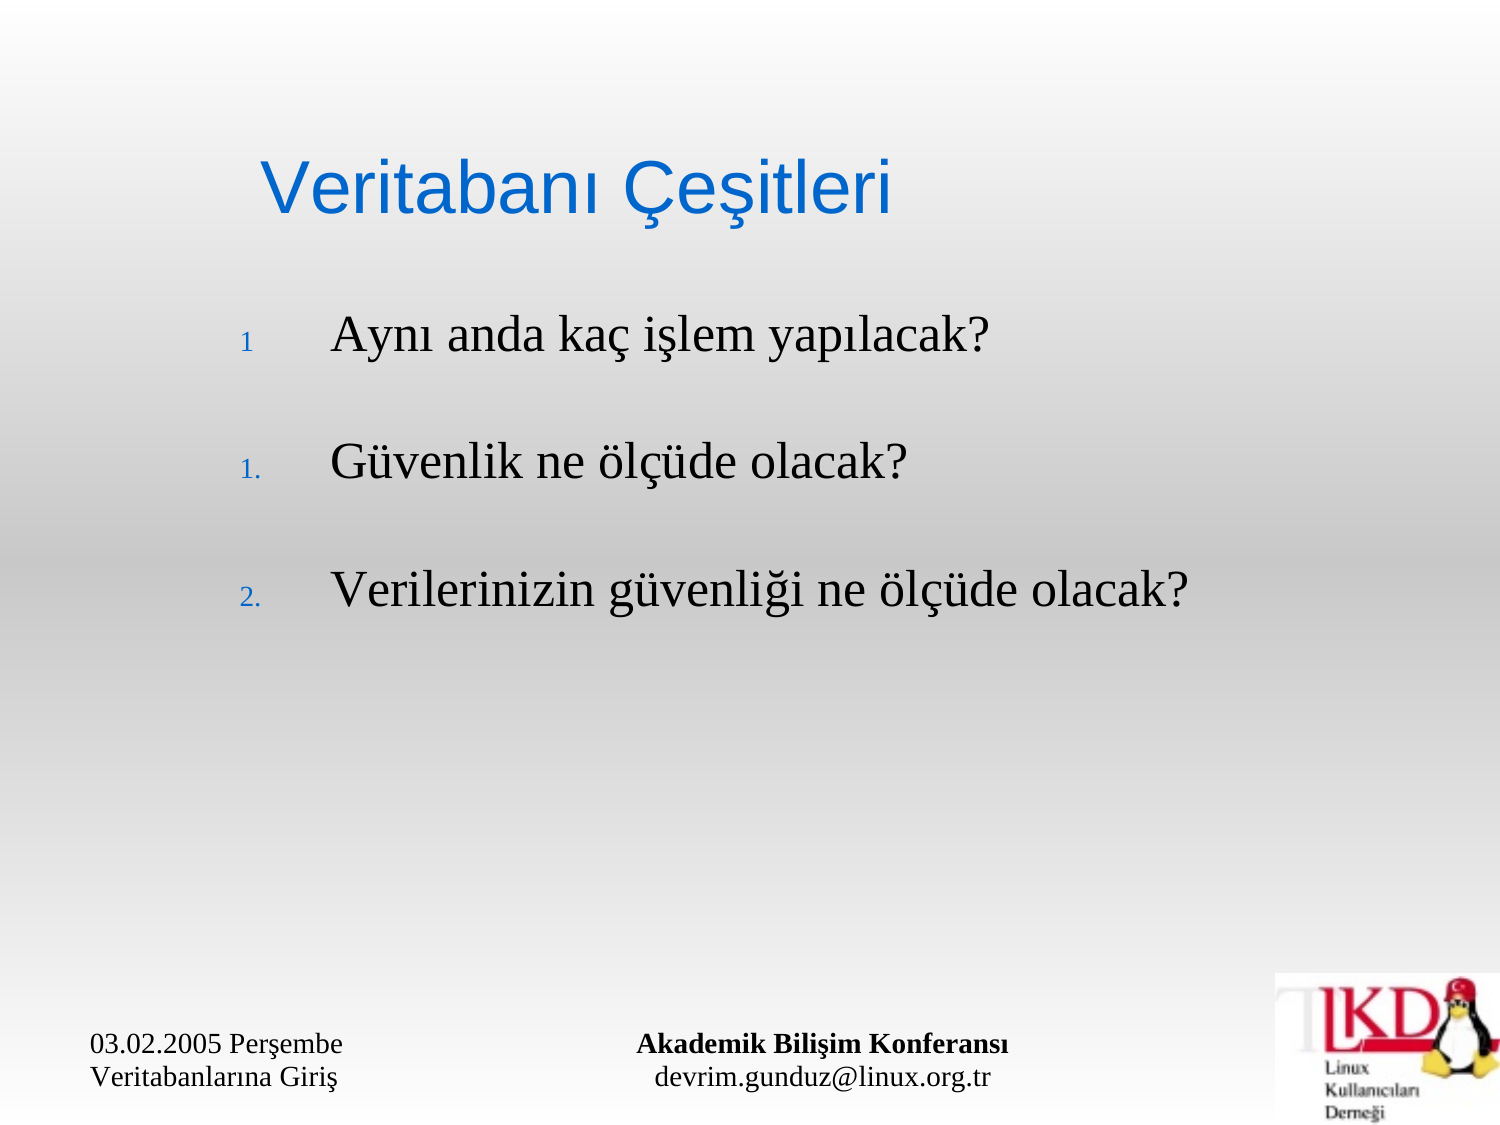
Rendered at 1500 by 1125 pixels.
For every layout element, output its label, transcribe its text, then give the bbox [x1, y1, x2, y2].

picture [1275, 973, 1500, 1125]
title Veritabanı Çeşitleri [224, 49, 1425, 237]
list Aynı anda kaç işlem yapılacak? Güvenlik ne ölçüde olacak? Verilerinizin güvenliği ne ölçüde olacak? [224, 299, 1425, 975]
